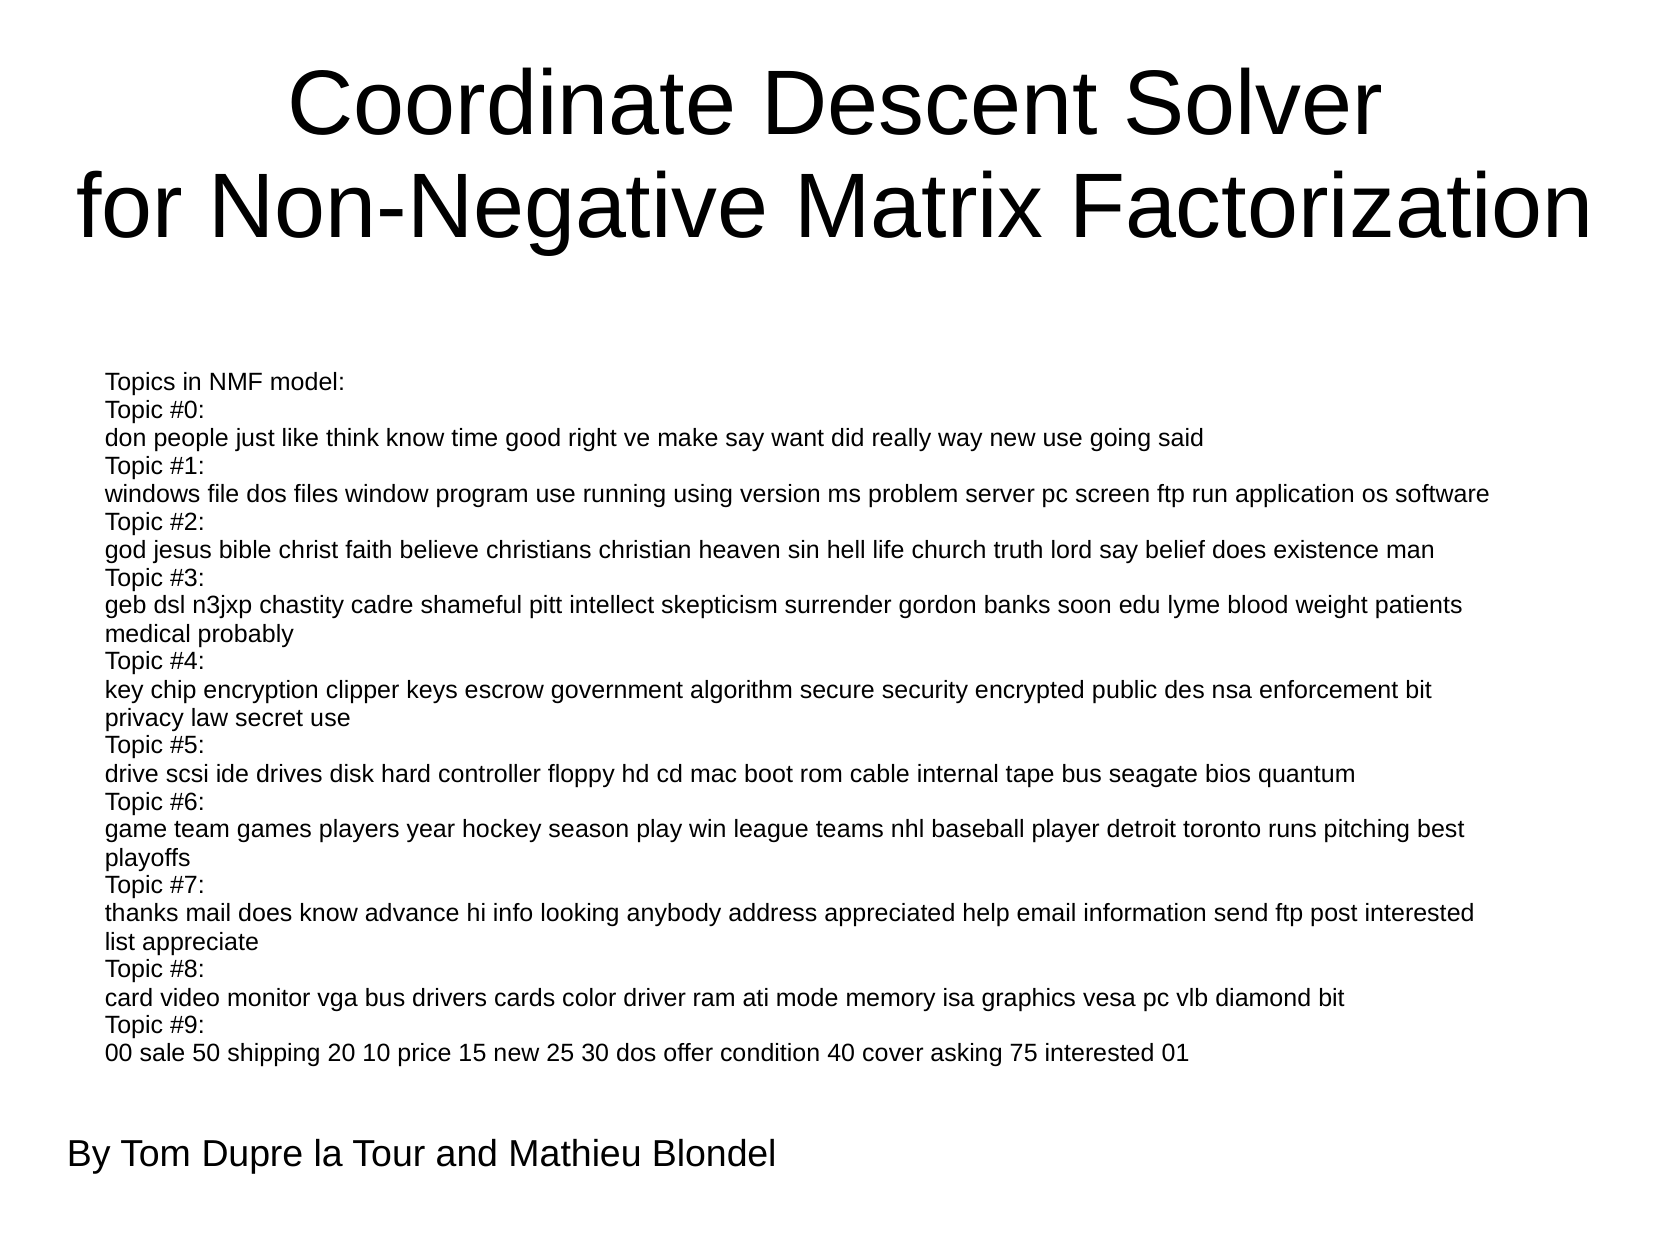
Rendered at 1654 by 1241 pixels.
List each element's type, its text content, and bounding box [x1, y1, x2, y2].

text_box Topics in NMF model: Topic #0: don people just like think know time good right ve make say want did really way new use going said Topic #1: windows file dos files window program use running using version ms problem server pc screen ftp run application os software Topic #2: god jesus bible christ faith believe christians christian heaven sin hell life church truth lord say belief does existence man Topic #3: geb dsl n3jxp chastity cadre shameful pitt intellect skepticism surrender gordon banks soon edu lyme blood weight patients medical probably Topic #4: key chip encryption clipper keys escrow government algorithm secure security encrypted public des nsa enforcement bit privacy law secret use Topic #5: drive scsi ide drives disk hard controller floppy hd cd mac boot rom cable internal tape bus seagate bios quantum Topic #6: game team games players year hockey season play win league teams nhl baseball player detroit toronto runs pitching best playoffs Topic #7: thanks mail does know advance hi info looking anybody address appreciated help email information send ftp post interested list appreciate Topic #8: card video monitor vga bus drivers cards color driver ram ati mode memory isa graphics vesa pc vlb diamond bit Topic #9: 00 sale 50 shipping 20 10 price 15 new 25 30 dos offer condition 40 cover asking 75 interested 01 [90, 360, 1531, 1109]
text_box By Tom Dupre la Tour and Mathieu Blondel [52, 1125, 1613, 1182]
title Coordinate Descent Solver for Non-Negative Matrix Factorization [60, 0, 1613, 309]
